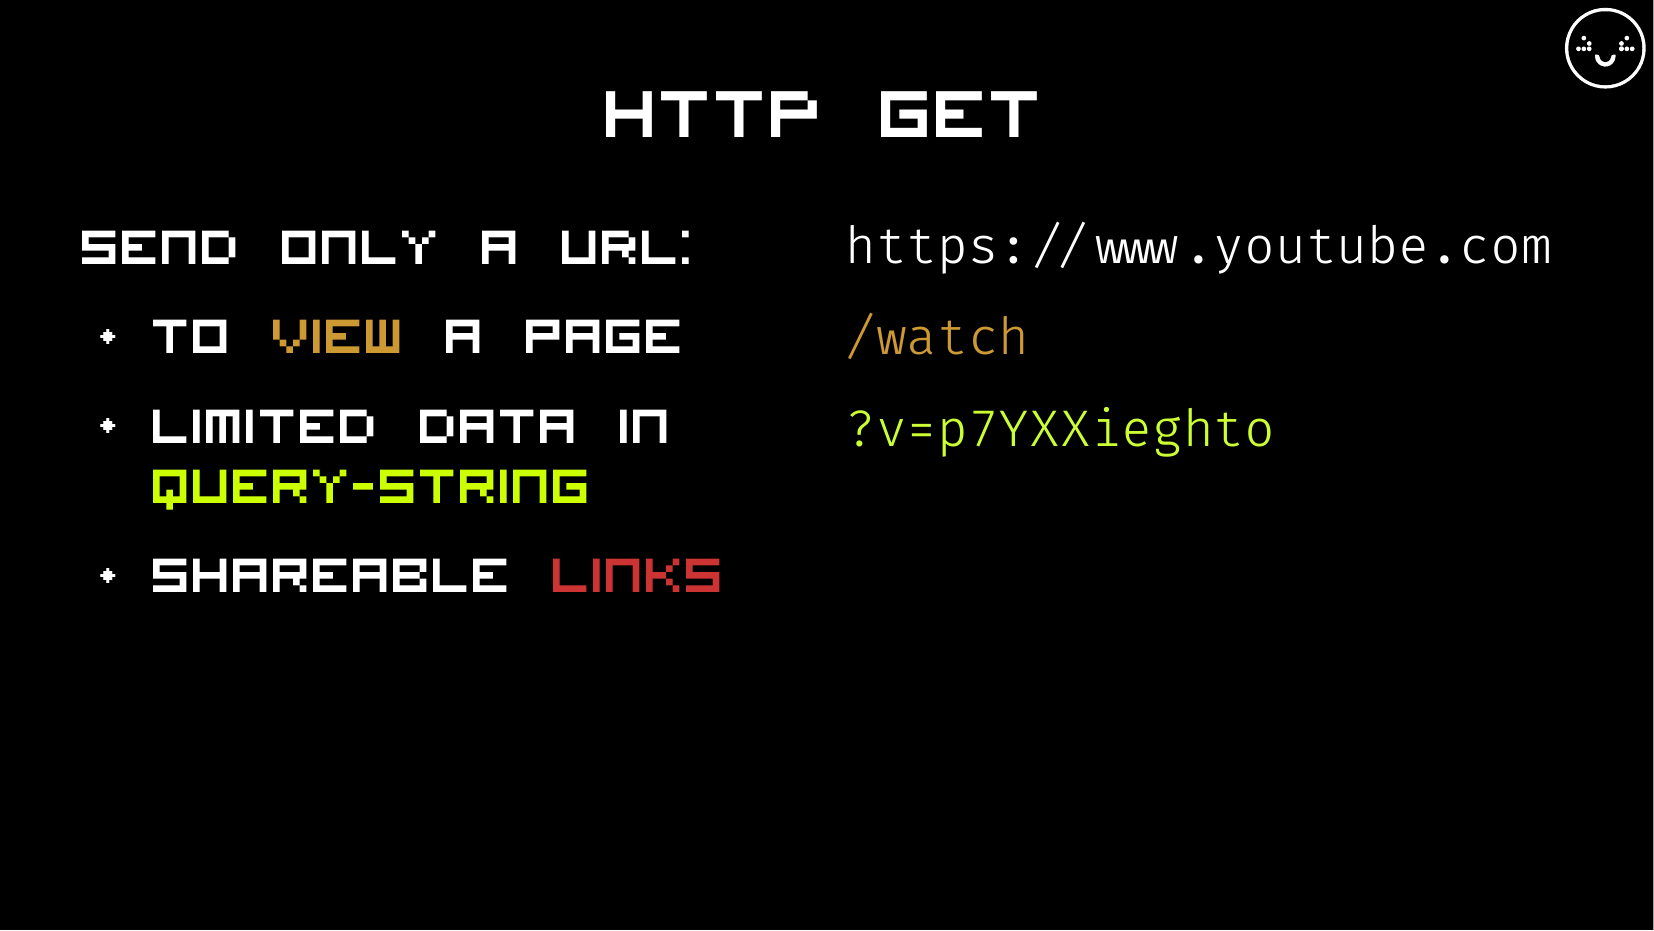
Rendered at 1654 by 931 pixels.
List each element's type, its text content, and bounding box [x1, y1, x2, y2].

list Send only a URL: To view a page Limited Data in query-string Shareable links [82, 217, 809, 758]
list https://www.youtube.com /watch ?v=p7YXXieghto [845, 217, 1572, 758]
title HTTP GET [82, 37, 1571, 193]
